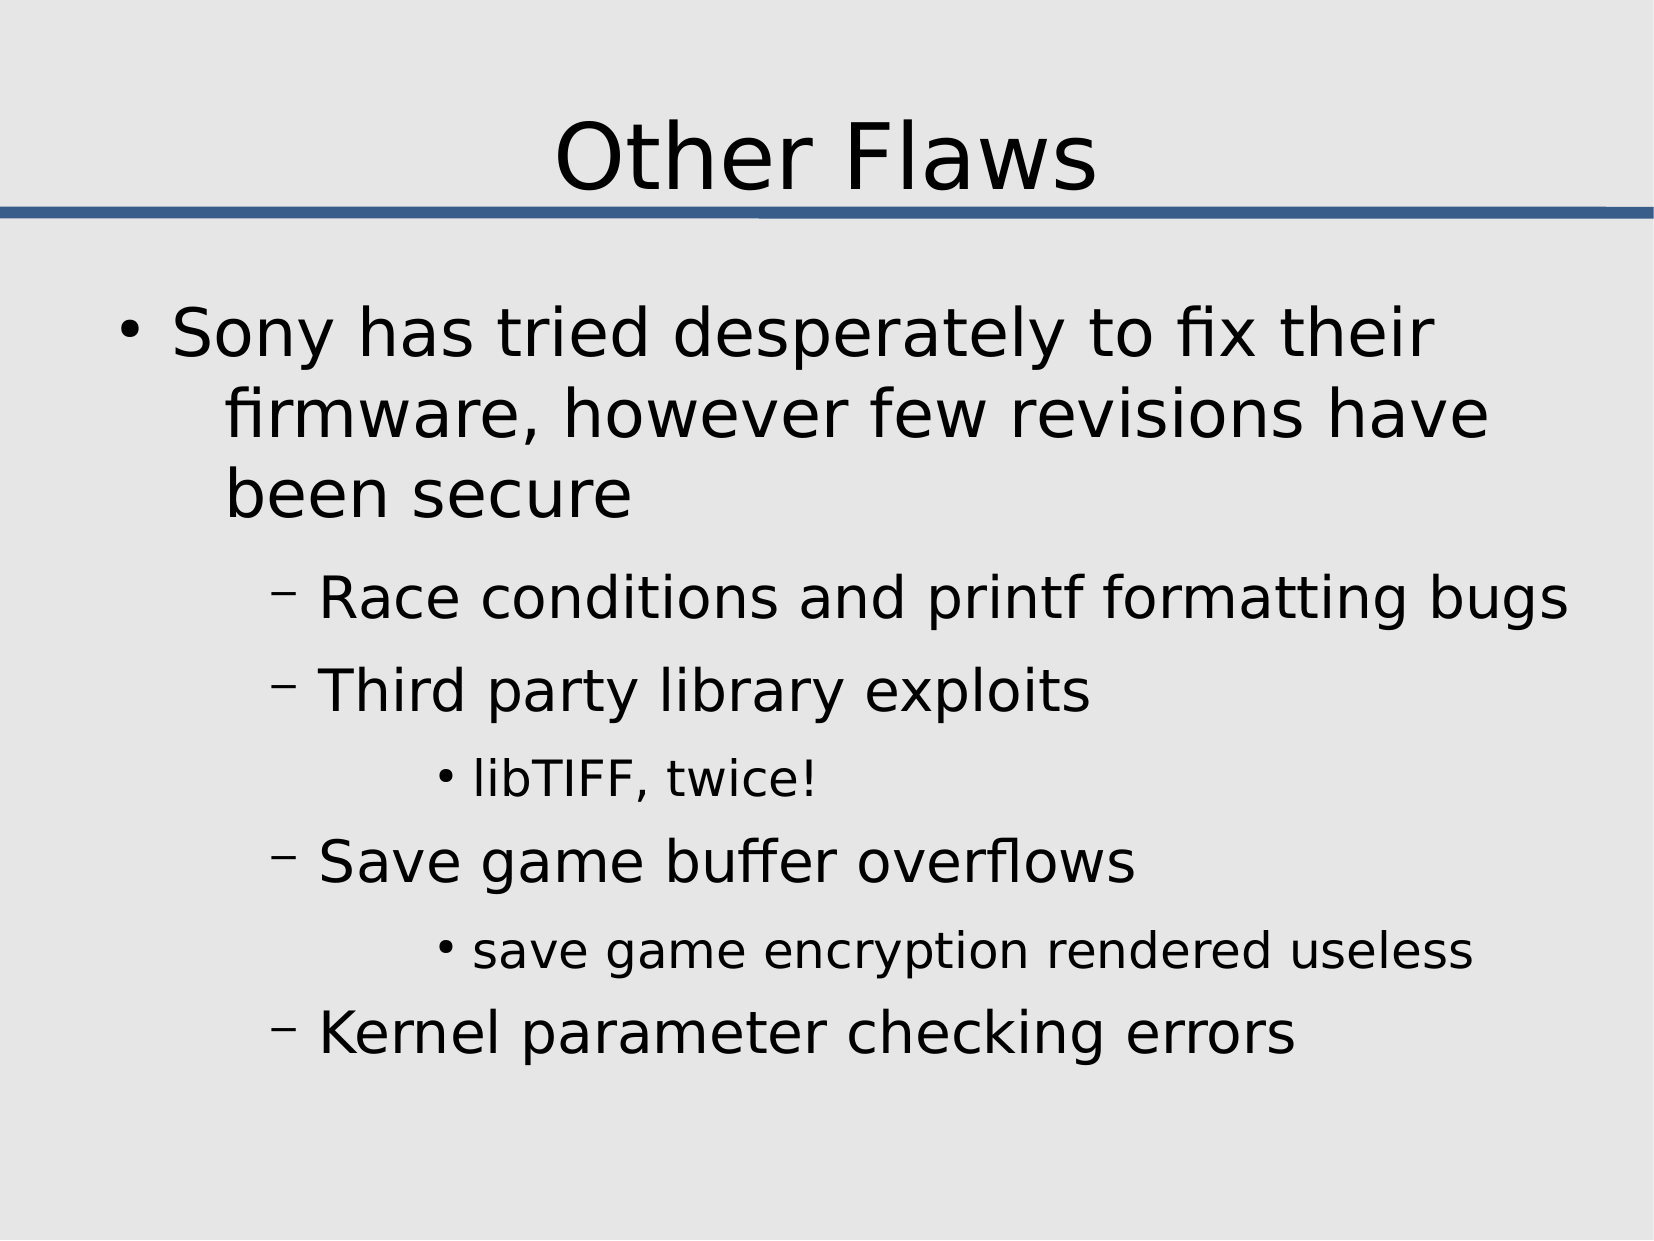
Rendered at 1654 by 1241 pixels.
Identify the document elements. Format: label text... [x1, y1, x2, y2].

list Sony has tried desperately to fix their firmware, however few revisions have been secure Race conditions and printf formatting bugs Third party library exploits libTIFF, twice! Save game buffer overflows save game encryption rendered useless Kernel parameter checking errors [82, 290, 1571, 1094]
title Other Flaws [82, 56, 1571, 250]
